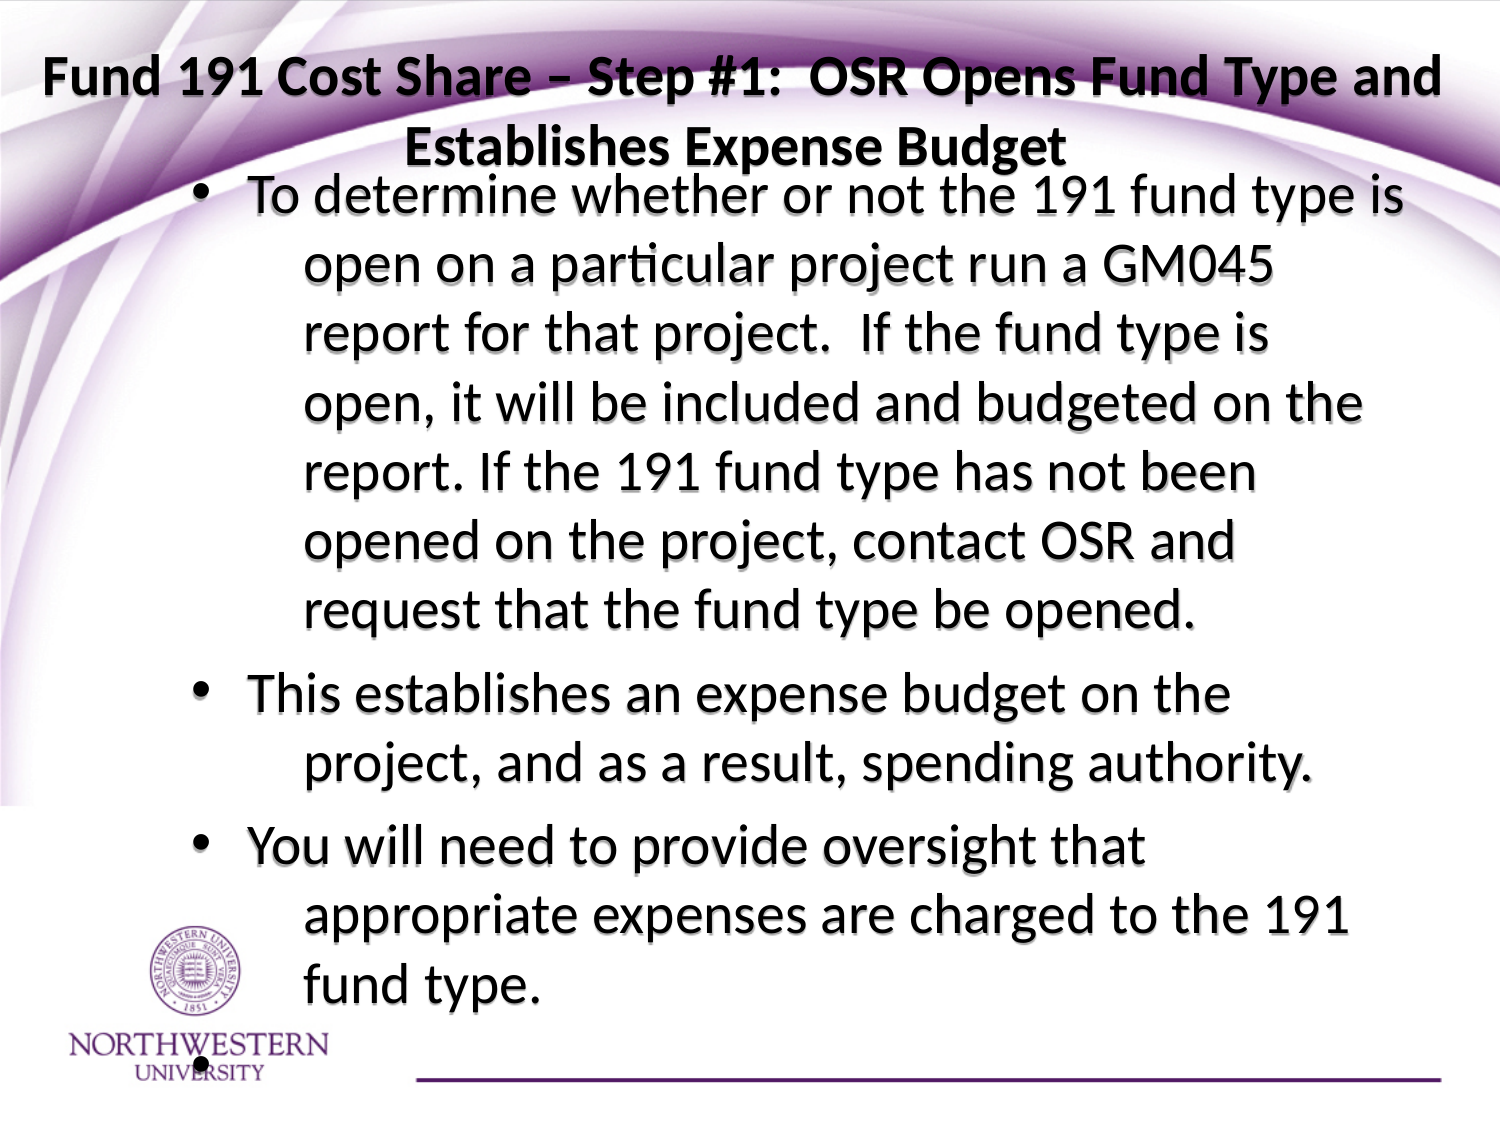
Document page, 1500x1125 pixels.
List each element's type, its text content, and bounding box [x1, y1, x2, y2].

list To determine whether or not the 191 fund type is open on a particular project run a GM045 report for that project. If the fund type is open, it will be included and budgeted on the report. If the 191 fund type has not been opened on the project, contact OSR and request that the fund type be opened. This establishes an expense budget on the project, and as a result, spending authority. You will need to provide oversight that appropriate expenses are charged to the 191 fund type. [176, 148, 1426, 1031]
title Fund 191 Cost Share – Step #1: OSR Opens Fund Type and Establishes Expense Budget [19, 29, 1468, 127]
